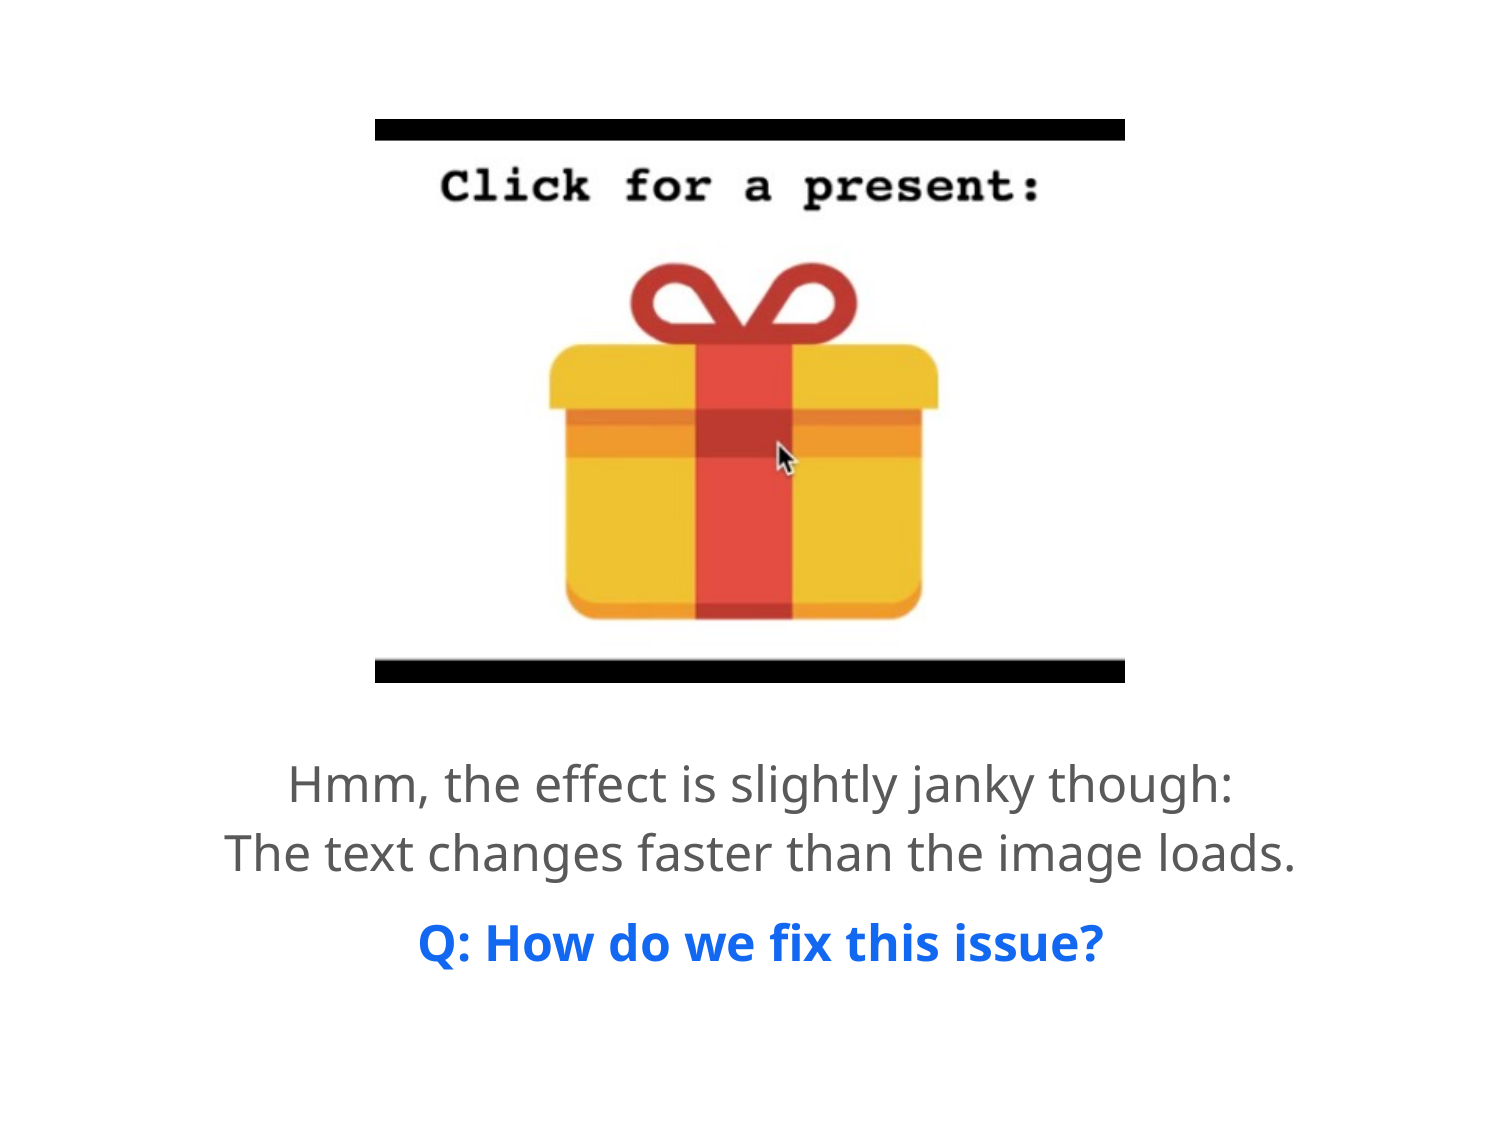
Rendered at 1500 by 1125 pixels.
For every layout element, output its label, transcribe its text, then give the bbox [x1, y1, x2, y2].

picture [375, 119, 1125, 683]
list Hmm, the effect is slightly janky though: The text changes faster than the image loads. Q: How do we fix this issue? [139, 728, 1383, 1015]
